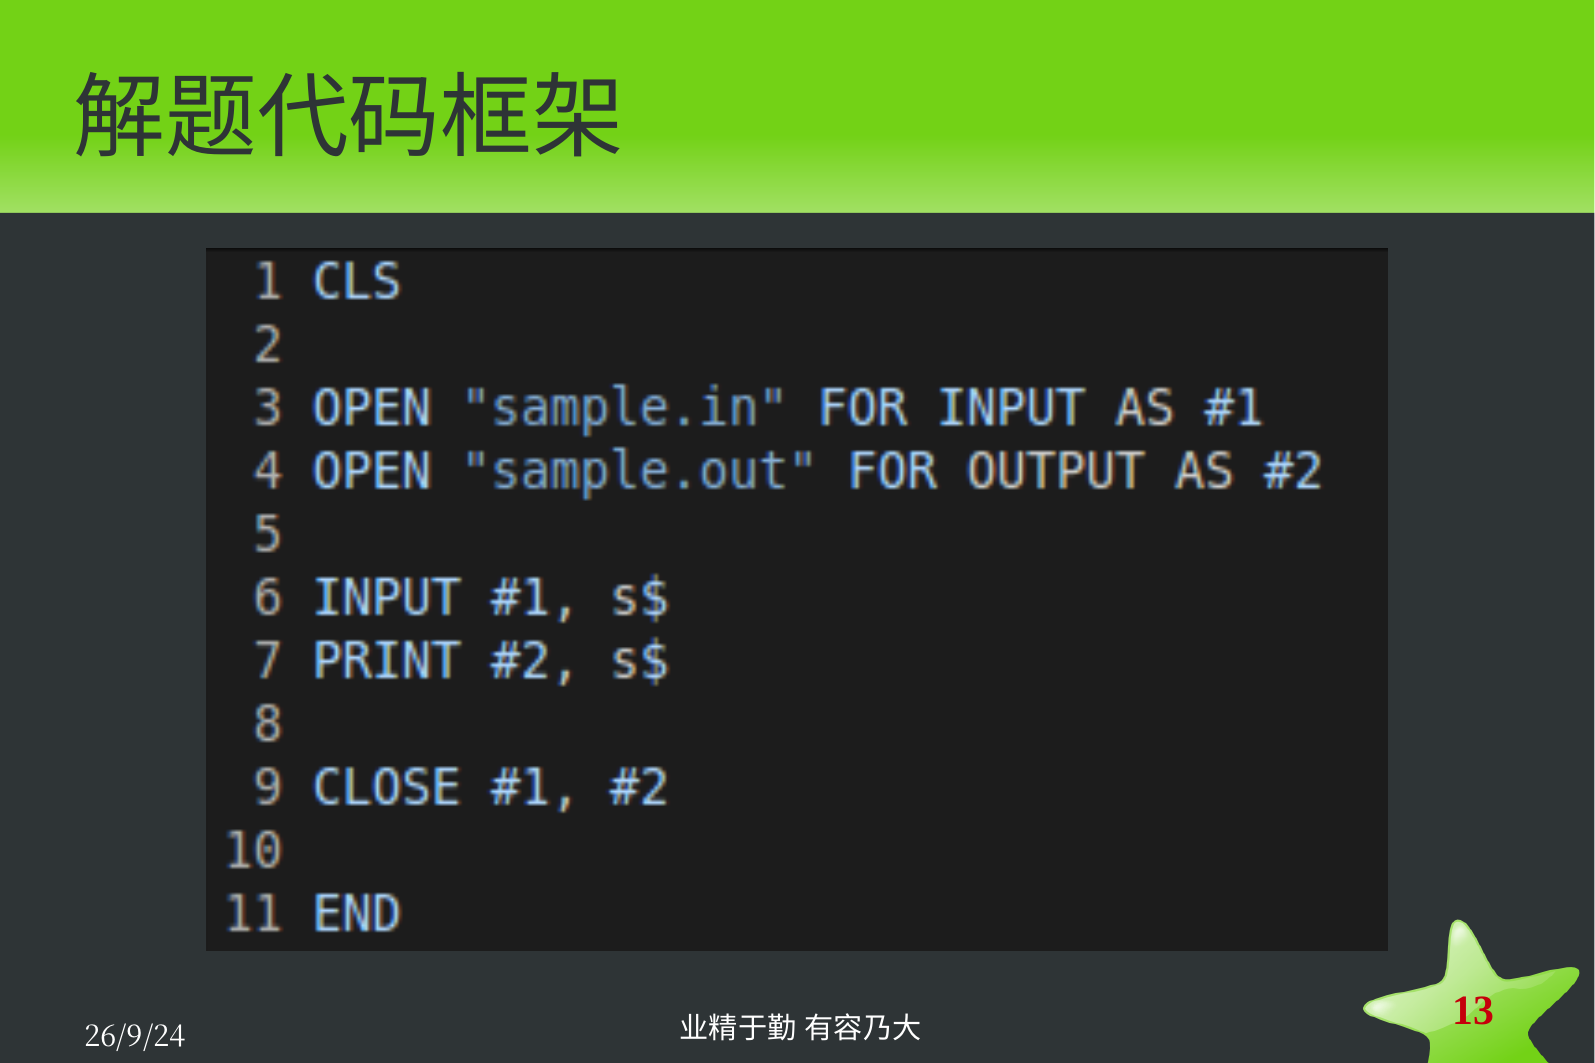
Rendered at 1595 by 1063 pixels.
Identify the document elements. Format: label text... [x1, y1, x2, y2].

title 解题代码框架 [74, 25, 1510, 203]
picture [0, 0, 1595, 1063]
